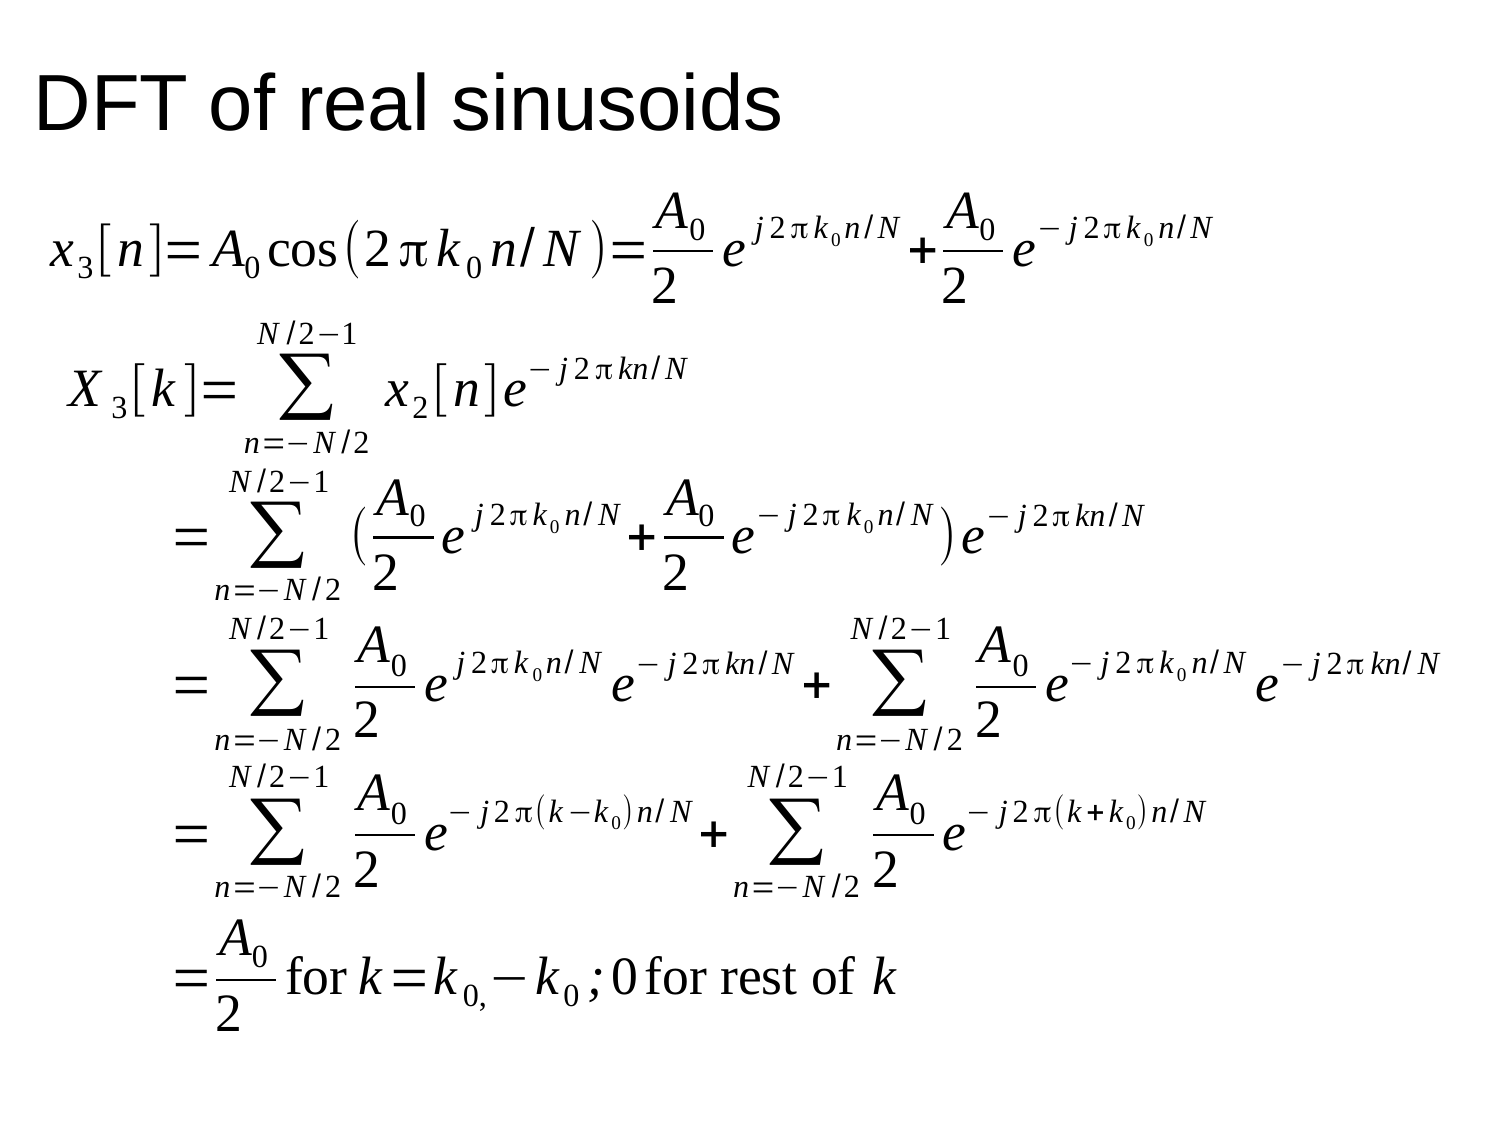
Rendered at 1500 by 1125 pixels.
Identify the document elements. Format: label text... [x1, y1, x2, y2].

chart [39, 179, 1450, 1044]
title DFT of real sinusoids [33, 9, 1384, 197]
